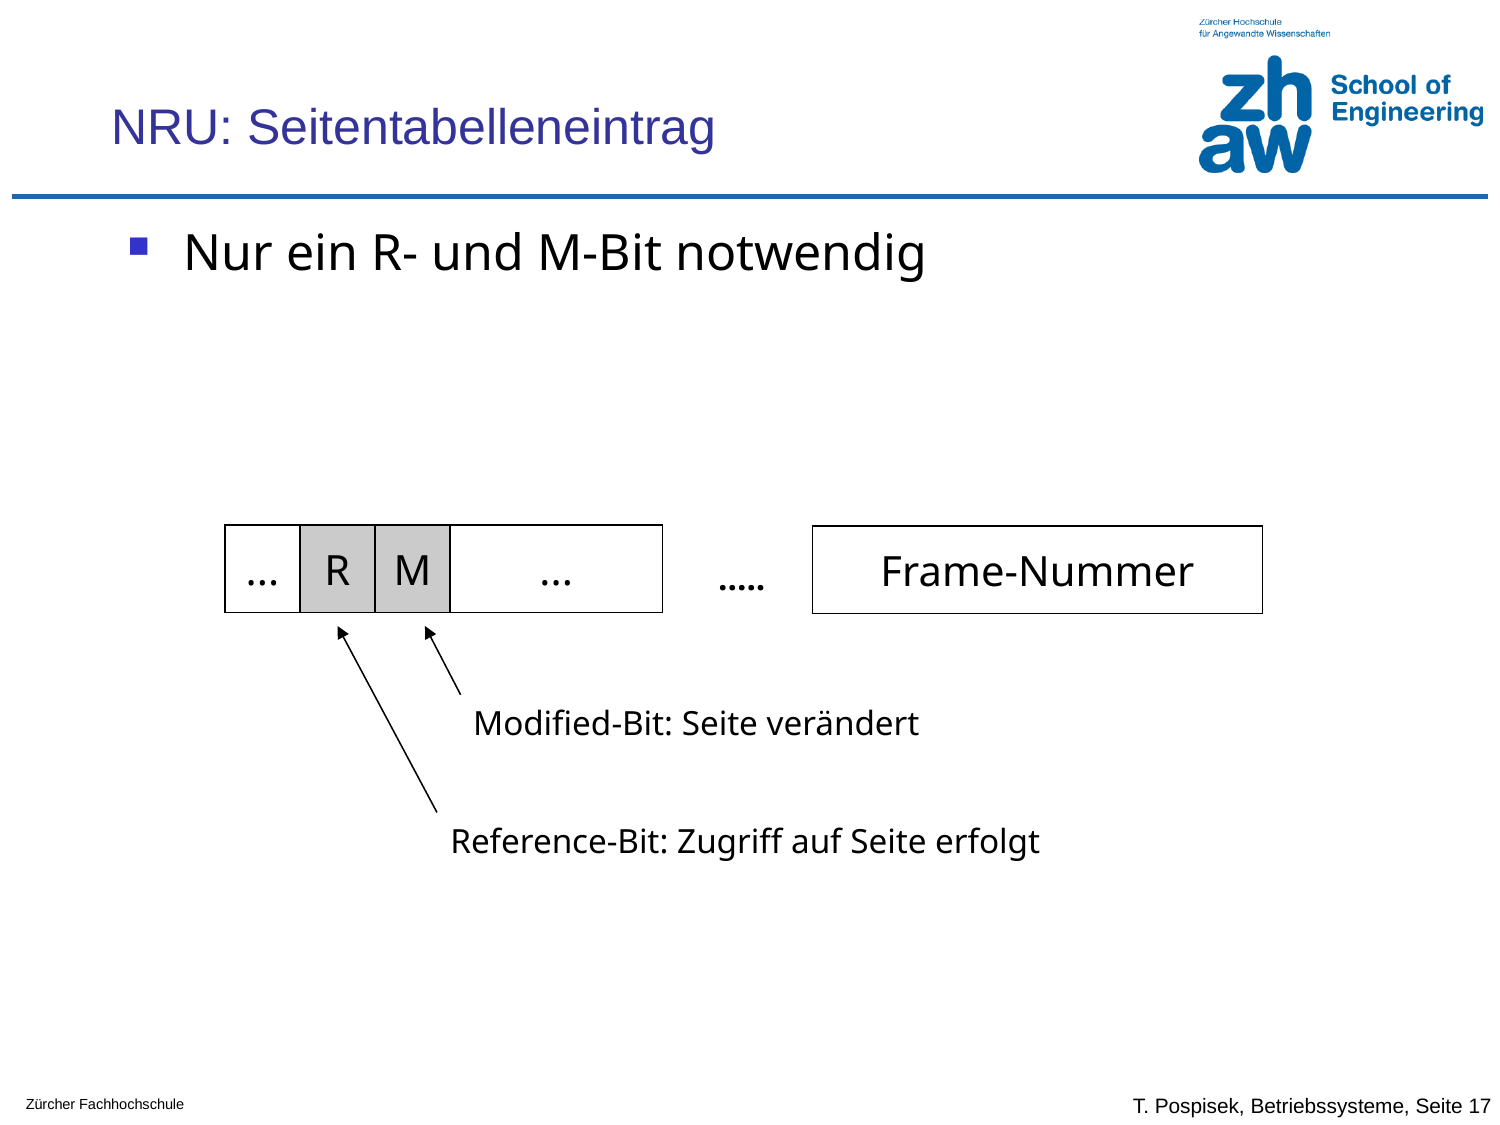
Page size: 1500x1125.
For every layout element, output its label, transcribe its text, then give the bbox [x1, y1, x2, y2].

title NRU: Seitentabelleneintrag [96, 50, 1375, 163]
text_box ..... [703, 549, 790, 605]
text_box Modified-Bit: Seite verändert [458, 694, 936, 750]
text_box M [375, 524, 449, 613]
list Nur ein R- und M-Bit notwendig [112, 212, 1388, 950]
text_box Reference-Bit: Zugriff auf Seite erfolgt [435, 812, 1057, 868]
picture [1199, 19, 1483, 173]
text_box ... [449, 524, 663, 613]
text_box R [300, 524, 375, 613]
text_box Frame-Nummer [812, 526, 1263, 614]
text_box ... [224, 524, 300, 613]
